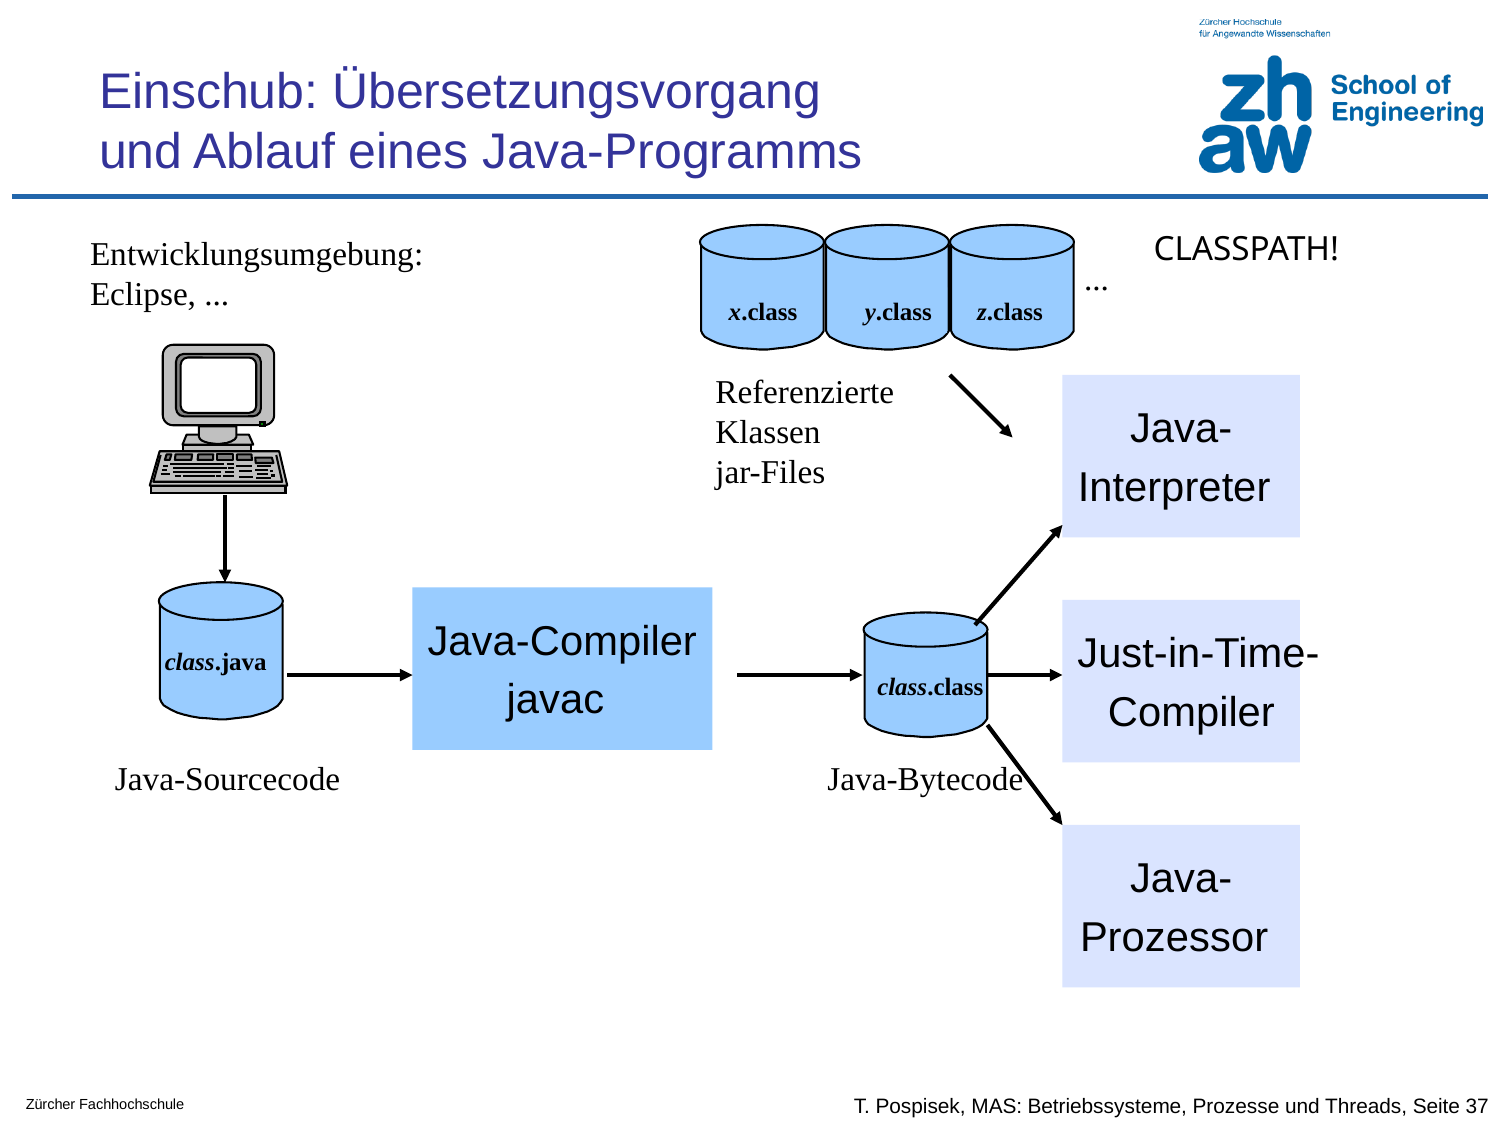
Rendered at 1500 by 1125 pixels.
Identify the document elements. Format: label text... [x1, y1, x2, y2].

text_box [864, 708, 988, 738]
text_box Java-Sourcecode [100, 749, 356, 806]
picture [1199, 19, 1483, 173]
text_box Referenzierte Klassen jar-Files [700, 362, 918, 498]
text_box class.class [862, 662, 999, 708]
text_box [863, 612, 988, 662]
text_box [149, 344, 288, 493]
text_box x.class [714, 287, 813, 333]
text_box [825, 224, 949, 350]
text_box Java- Prozessor [1062, 824, 1300, 988]
text_box [950, 224, 1074, 350]
text_box Just-in-Time- Compiler [1062, 599, 1300, 763]
text_box class.java [150, 637, 282, 683]
text_box Entwicklungsumgebung: Eclipse, ... [75, 224, 447, 321]
text_box Java-Bytecode [1009, 749, 1039, 788]
text_box Java-Bytecode [812, 749, 1039, 806]
text_box [158, 582, 283, 720]
text_box Java-Compiler javac [412, 587, 713, 750]
text_box z.class [962, 287, 1058, 333]
text_box ... [1069, 249, 1124, 306]
text_box CLASSPATH! [1138, 219, 1355, 275]
text_box Java- Interpreter [1062, 374, 1300, 538]
text_box y.class [850, 287, 948, 333]
text_box [699, 224, 824, 350]
title Einschub: Übersetzungsvorgang und Ablauf eines Java-Programms [84, 62, 1146, 175]
